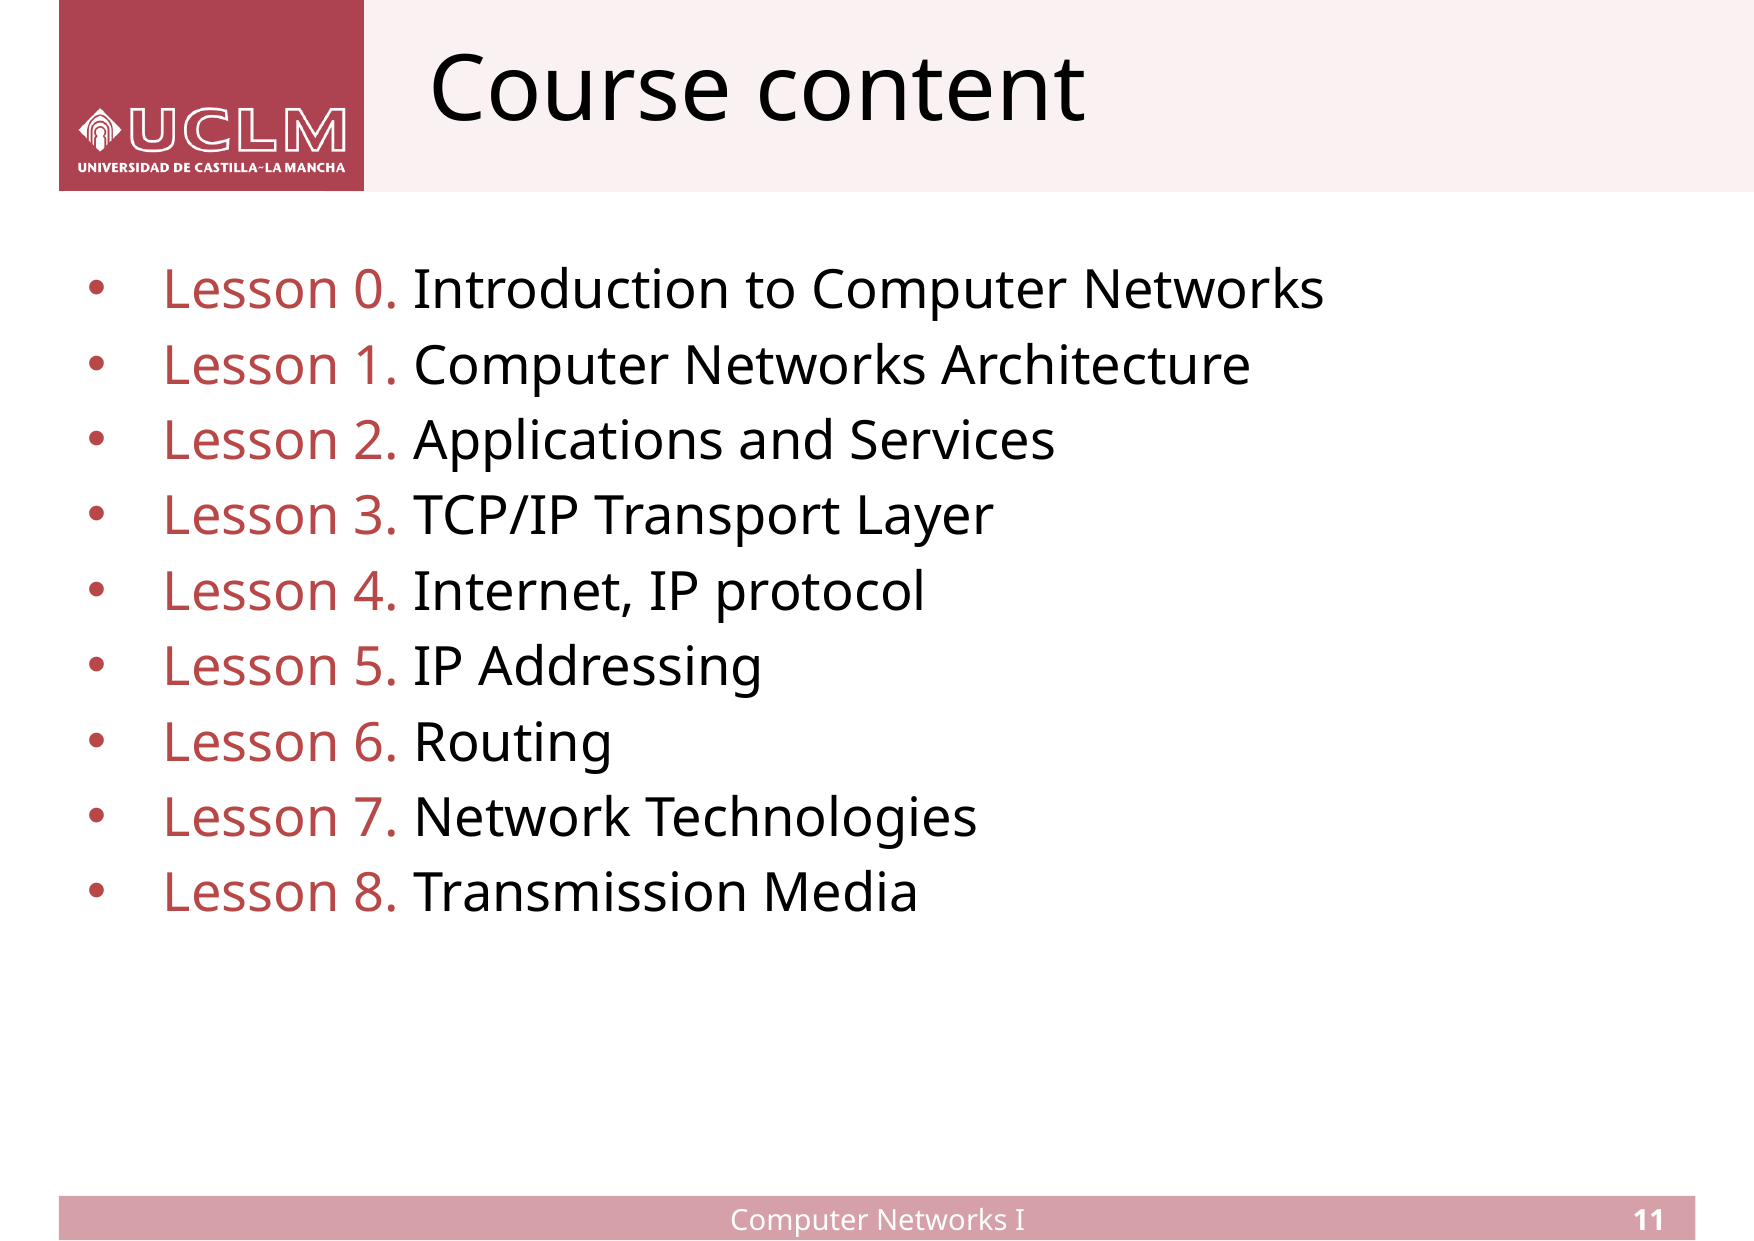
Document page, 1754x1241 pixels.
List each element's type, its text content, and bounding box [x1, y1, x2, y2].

list Lesson 0. Introduction to Computer Networks Lesson 1. Computer Networks Architecture Lesson 2. Applications and Services Lesson 3. TCP/IP Transport Layer Lesson 4. Internet, IP protocol Lesson 5. IP Addressing Lesson 6. Routing Lesson 7. Network Technologies Lesson 8. Transmission Media [87, 254, 1667, 960]
title Course content [413, 0, 1667, 206]
slide_number <number> [1257, 1200, 1666, 1236]
picture [59, 0, 364, 191]
footer Computer Networks I [599, 1200, 1156, 1236]
